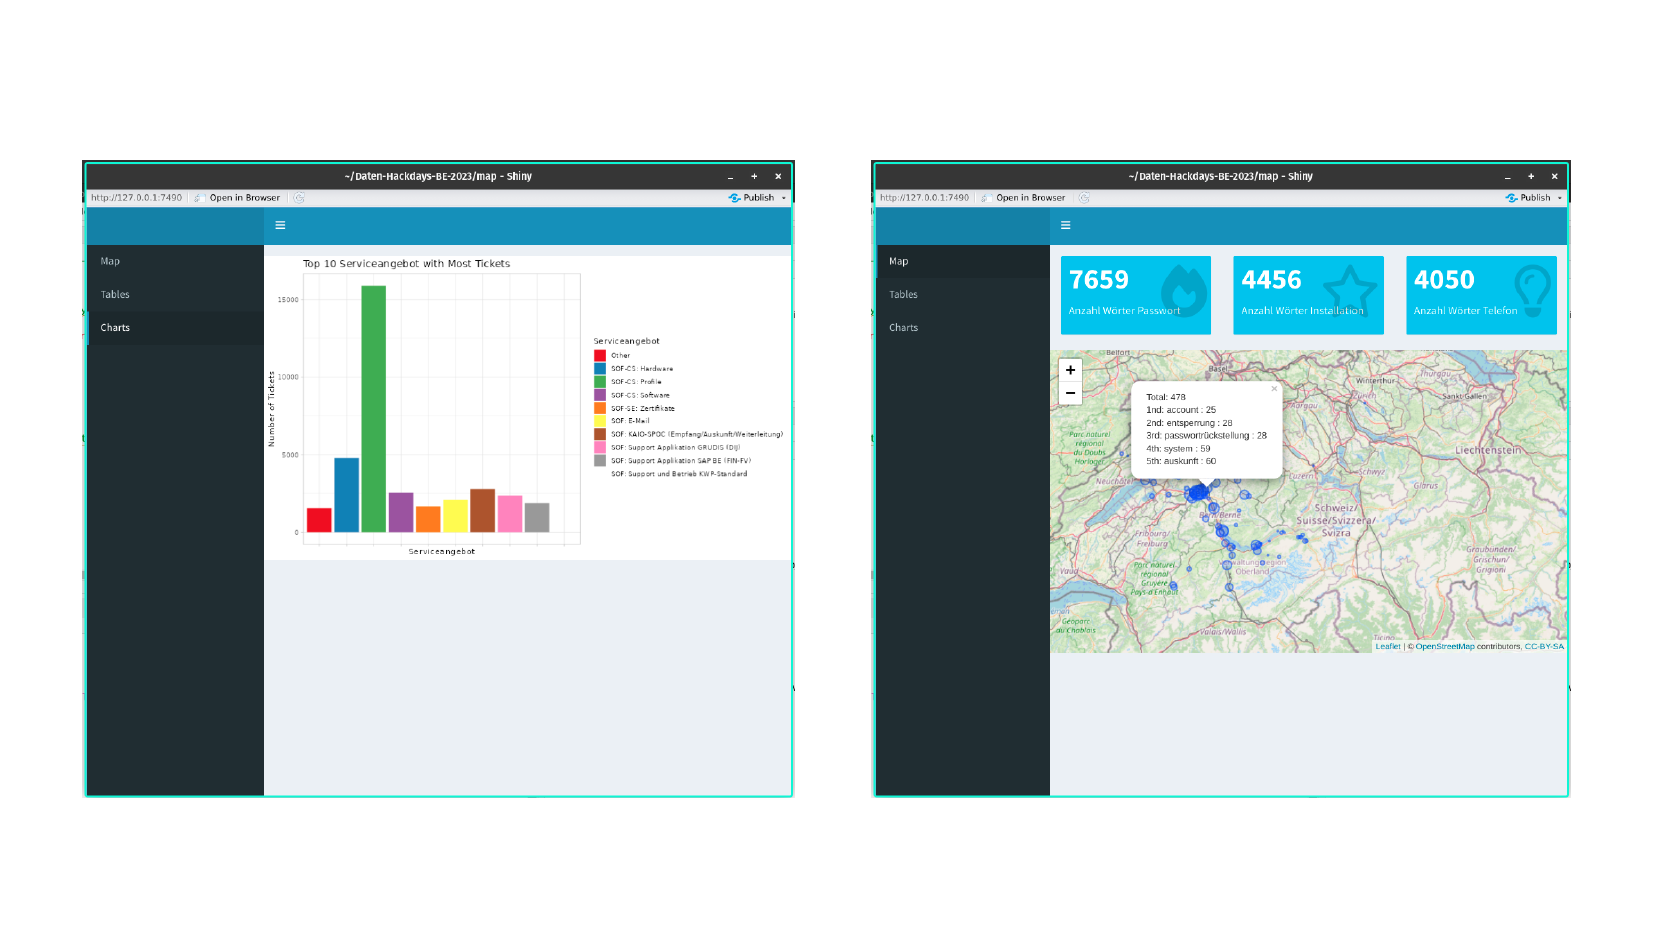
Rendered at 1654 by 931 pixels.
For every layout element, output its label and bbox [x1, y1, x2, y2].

picture [871, 160, 1571, 798]
picture [82, 160, 795, 798]
